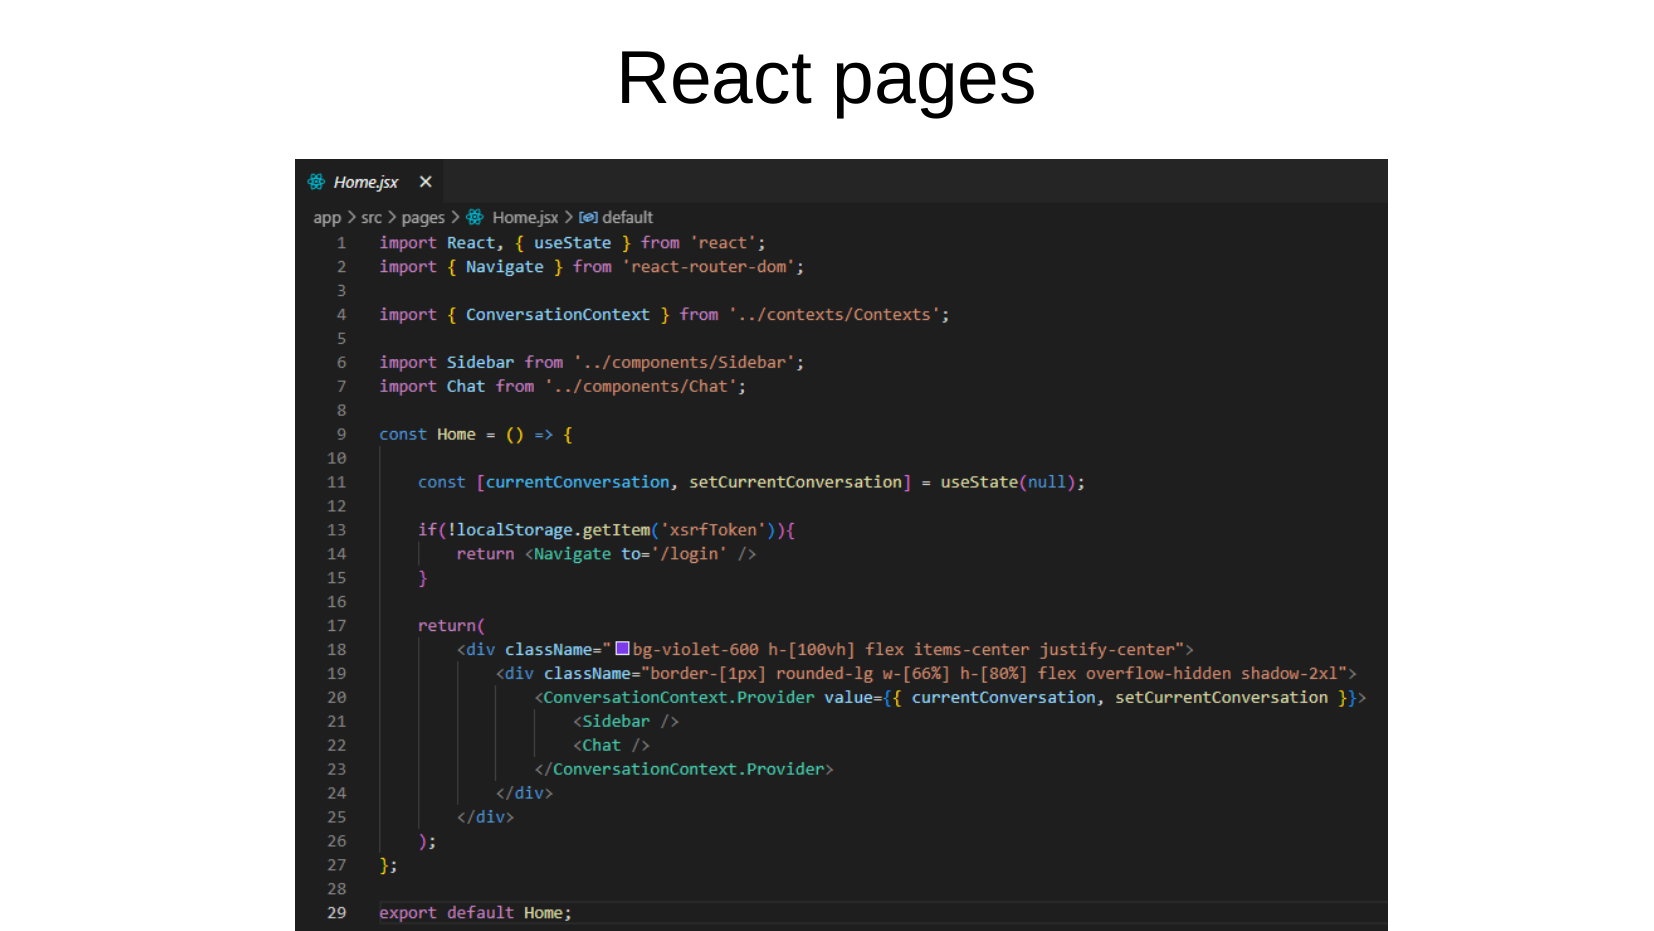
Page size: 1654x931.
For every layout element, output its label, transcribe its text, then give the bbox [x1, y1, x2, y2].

title React pages [82, 0, 1571, 156]
picture [295, 159, 1388, 931]
